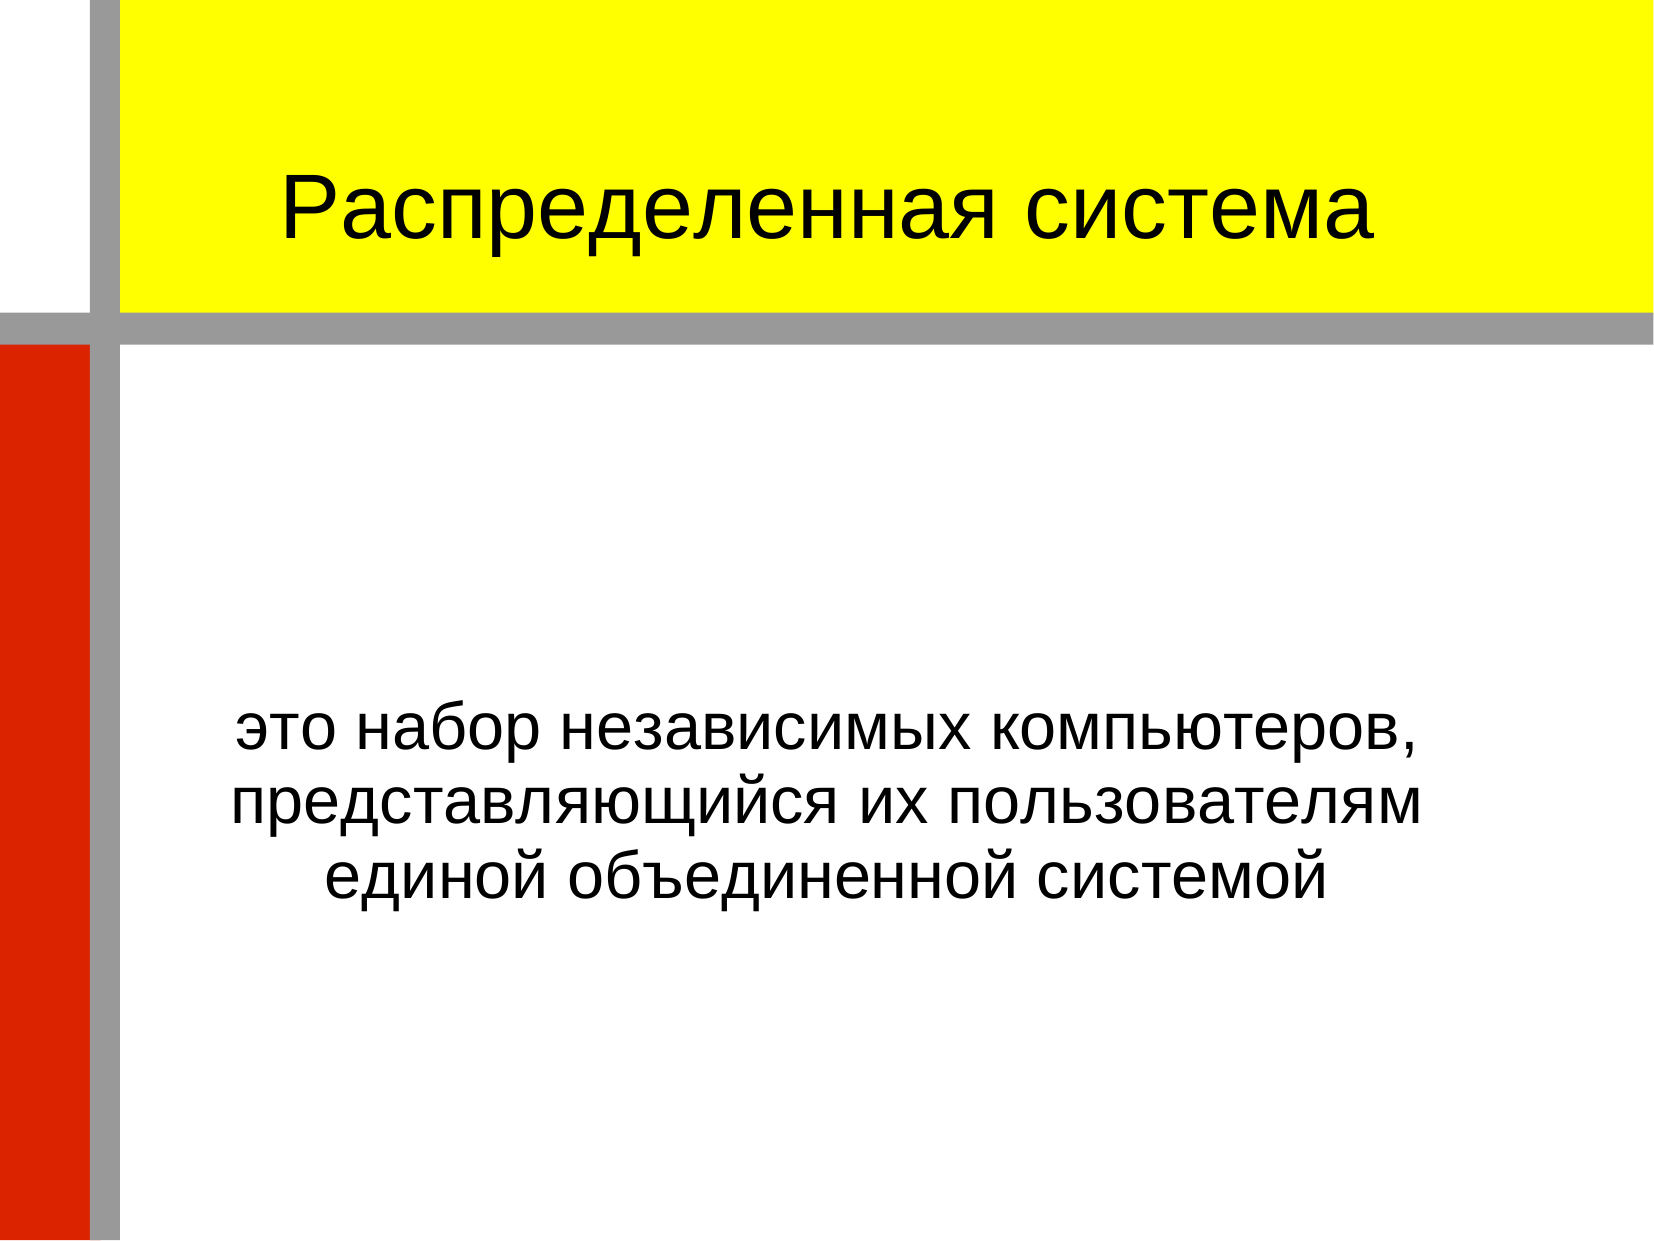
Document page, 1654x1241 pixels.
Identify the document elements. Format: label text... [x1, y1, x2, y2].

subtitle это набор независимых компьютеров, представляющийся их пользователям единой объединенной системой [121, 399, 1534, 1203]
title Распределенная система [121, 102, 1534, 311]
